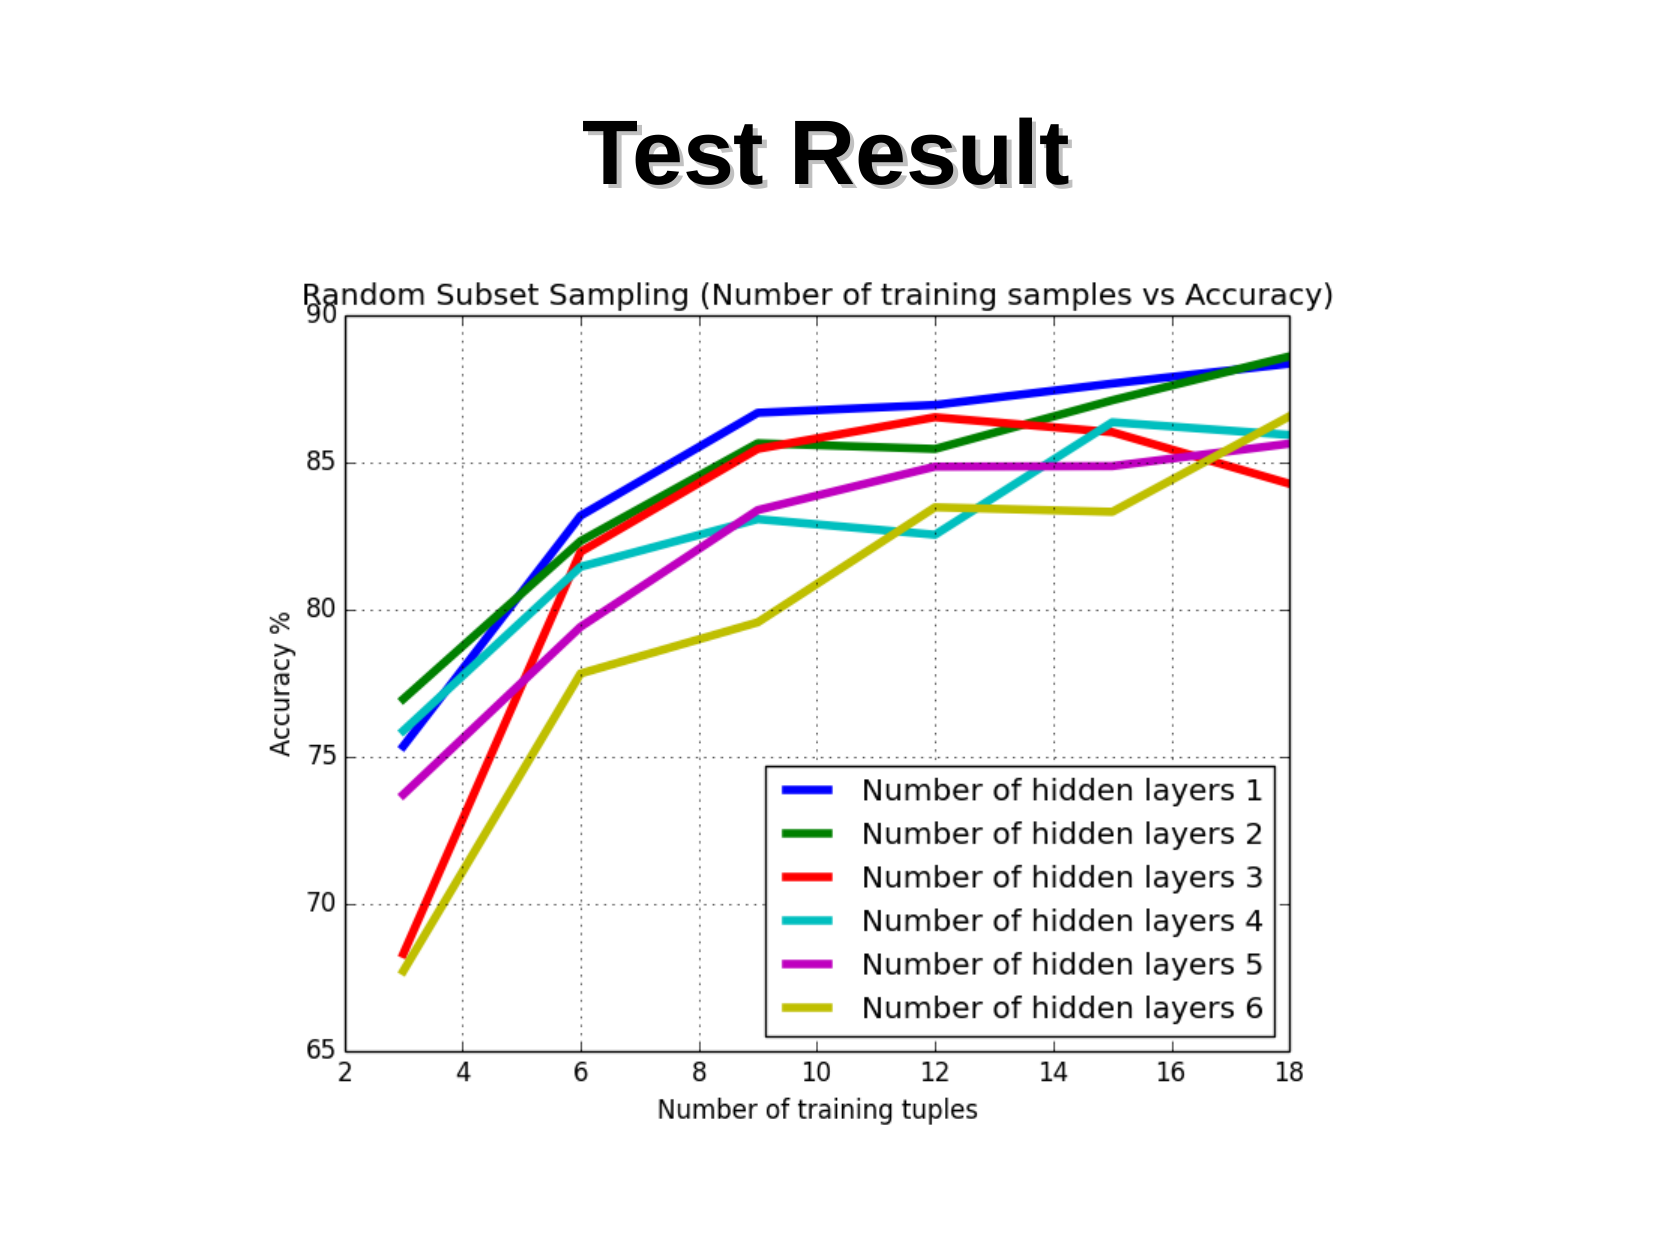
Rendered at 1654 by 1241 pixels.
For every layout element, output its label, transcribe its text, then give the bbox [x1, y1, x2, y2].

picture [192, 224, 1411, 1143]
title Test Result [82, 49, 1571, 257]
